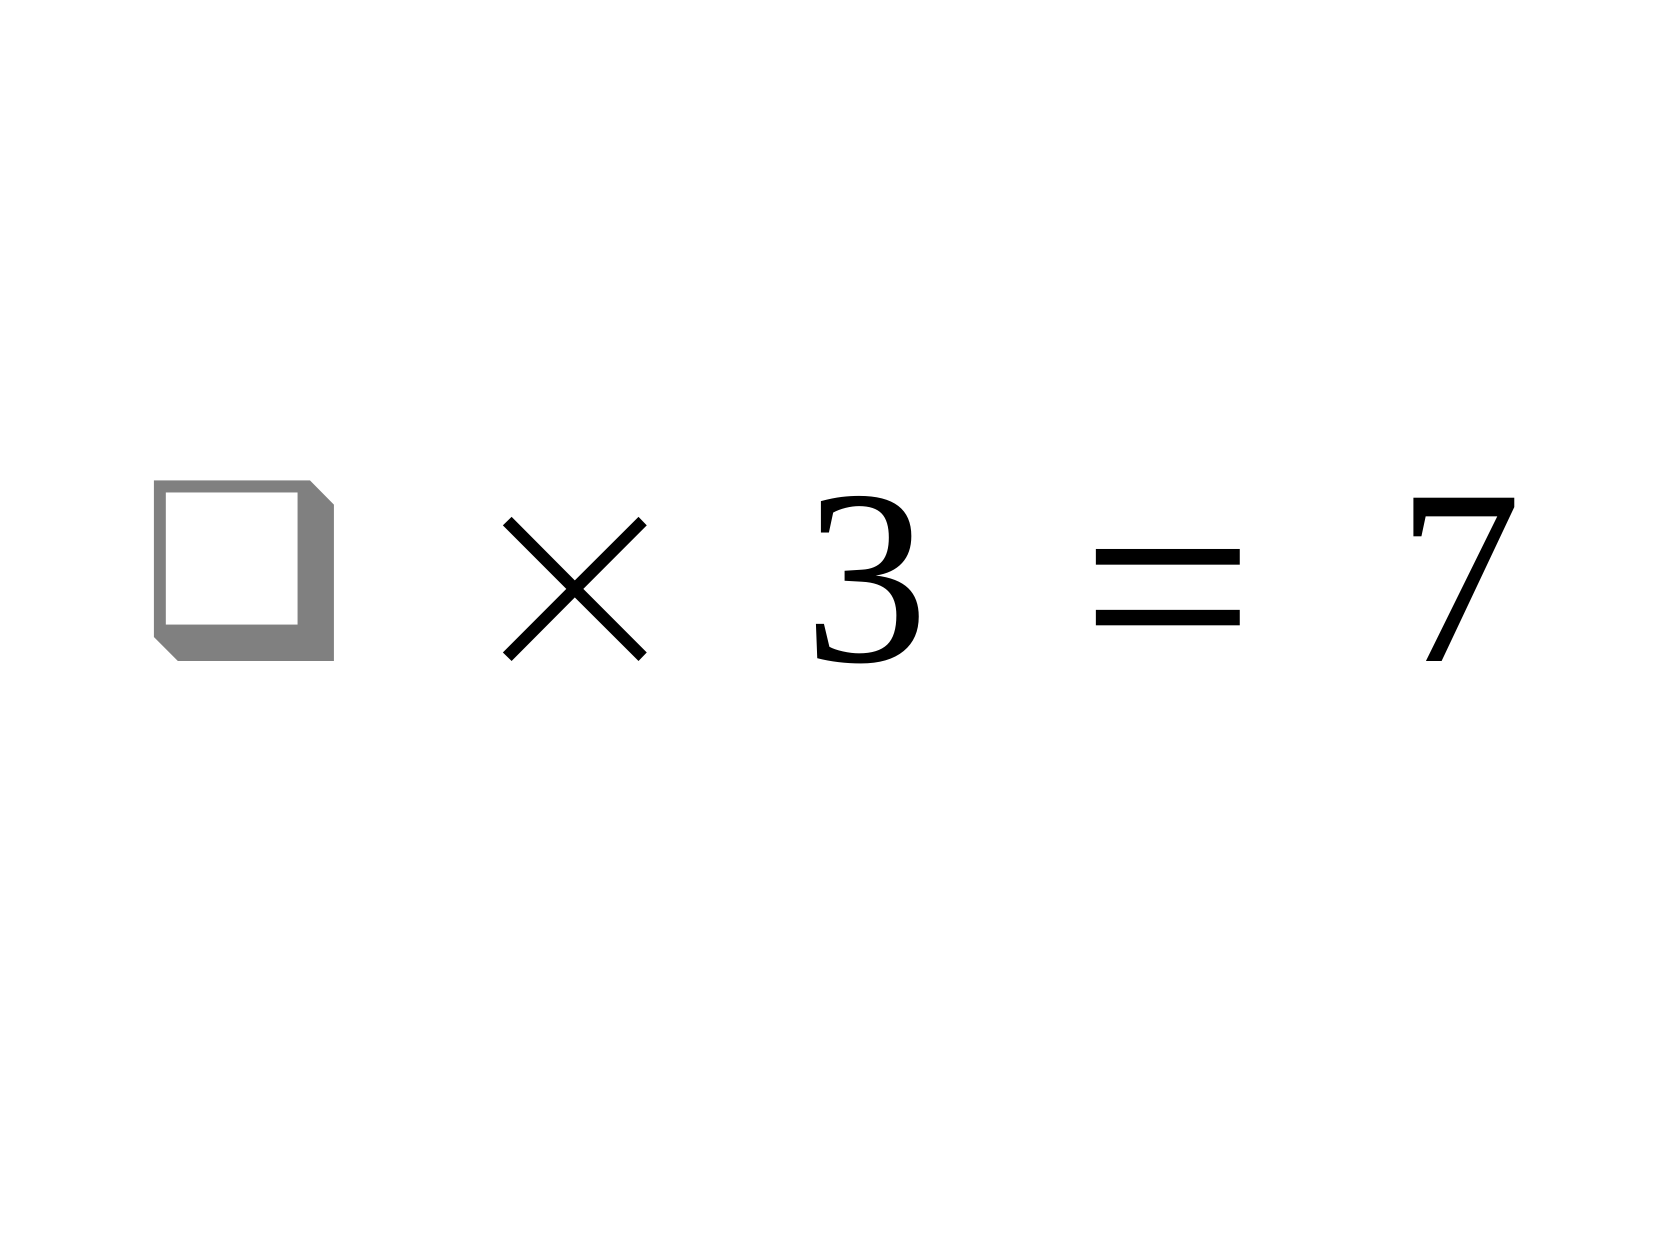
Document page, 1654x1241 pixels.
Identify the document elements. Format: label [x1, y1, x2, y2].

chart [70, 442, 1589, 721]
